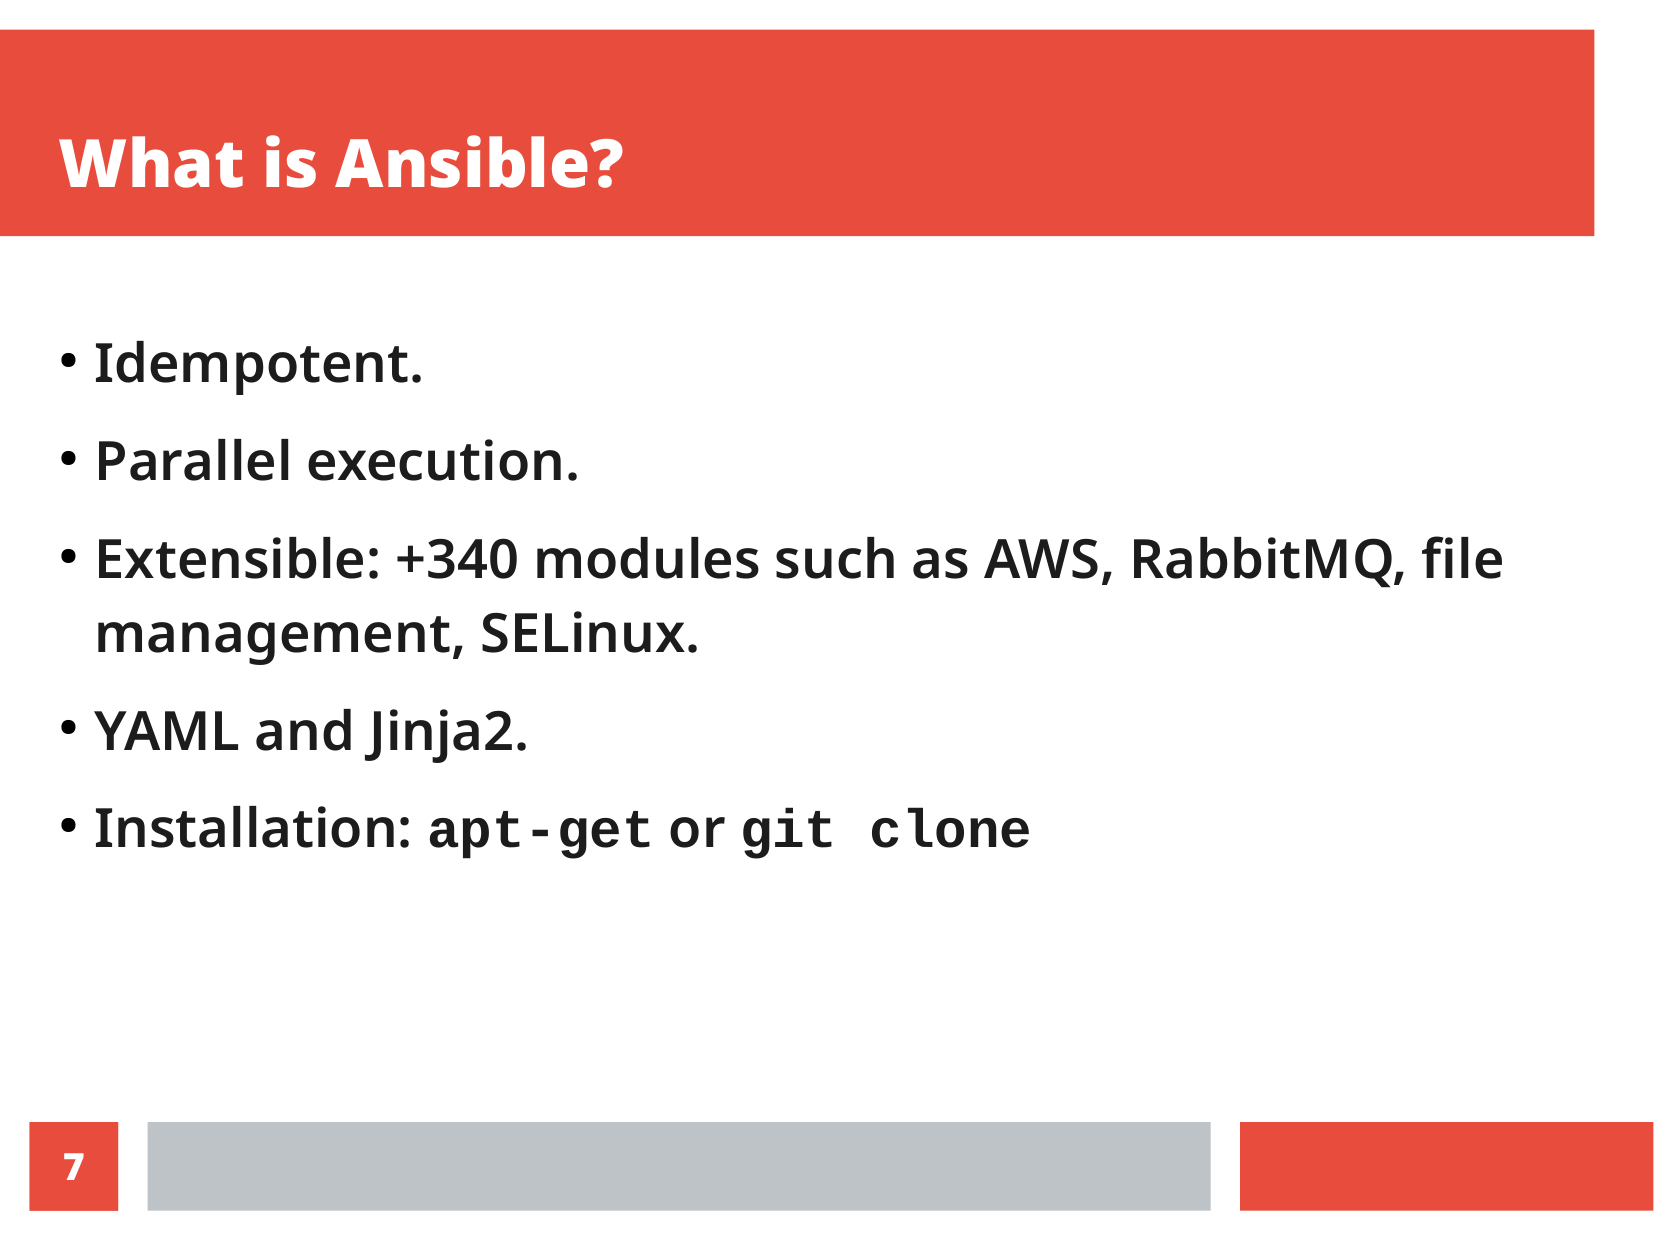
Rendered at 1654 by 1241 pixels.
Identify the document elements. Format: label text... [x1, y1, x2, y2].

title What is Ansible? [59, 59, 1595, 207]
list Idempotent. Parallel execution. Extensible: +340 modules such as AWS, RabbitMQ, file management, SELinux. YAML and Jinja2. Installation: apt-get or git clone [59, 324, 1565, 1093]
